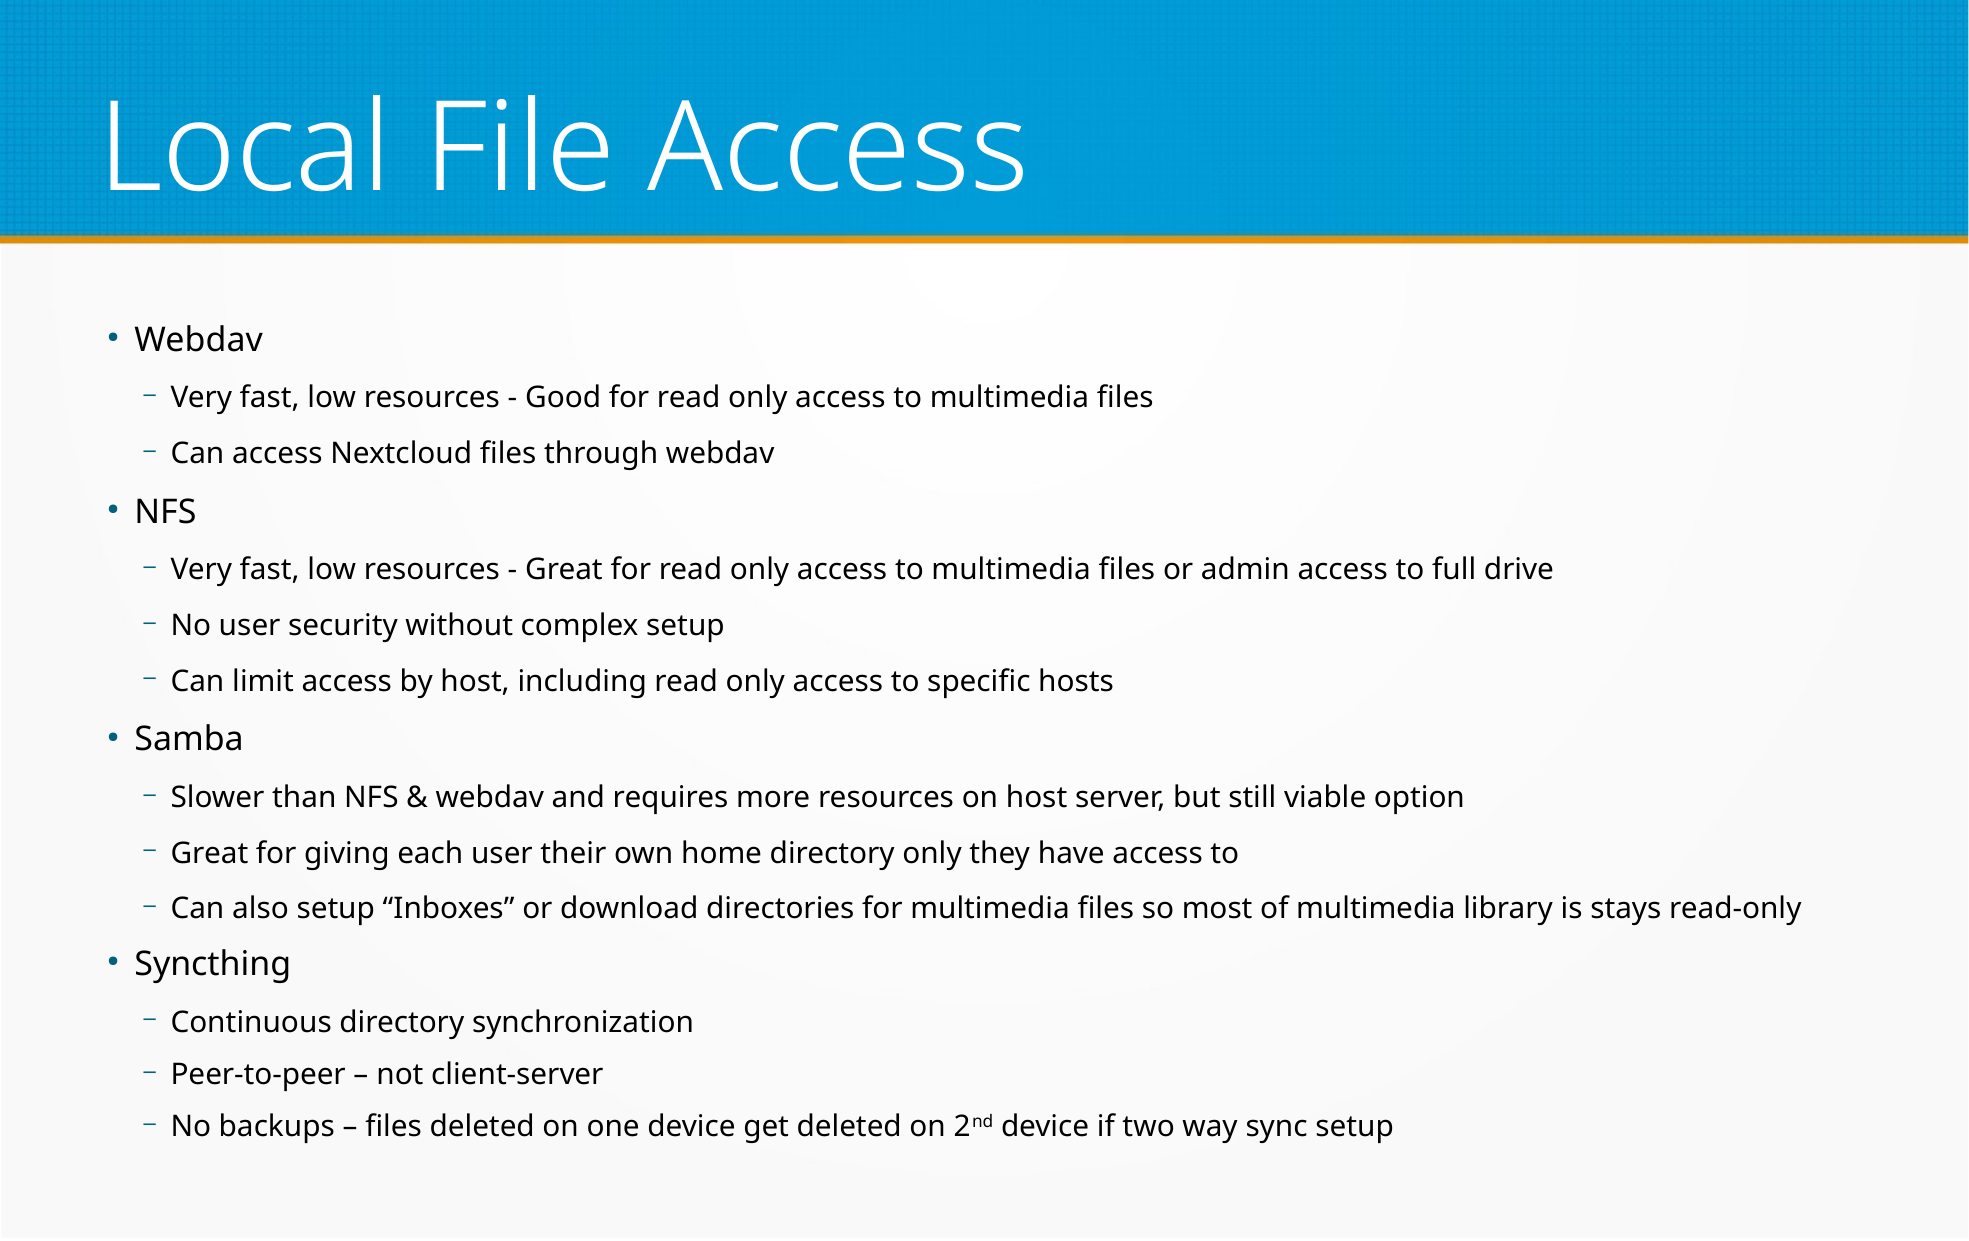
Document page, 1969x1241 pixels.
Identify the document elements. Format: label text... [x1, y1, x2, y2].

list Webdav Very fast, low resources - Good for read only access to multimedia files Can access Nextcloud files through webdav NFS Very fast, low resources - Great for read only access to multimedia files or admin access to full drive No user security without complex setup Can limit access by host, including read only access to specific hosts Samba Slower than NFS & webdav and requires more resources on host server, but still viable option Great for giving each user their own home directory only they have access to Can also setup “Inboxes” or download directories for multimedia files so most of multimedia library is stays read-only Syncthing Continuous directory synchronization Peer-to-peer – not client-server No backups – files deleted on one device get deleted on 2nd device if two way sync setup [98, 315, 1861, 1156]
title Local File Access [98, 19, 1870, 227]
picture [0, 233, 1969, 1241]
